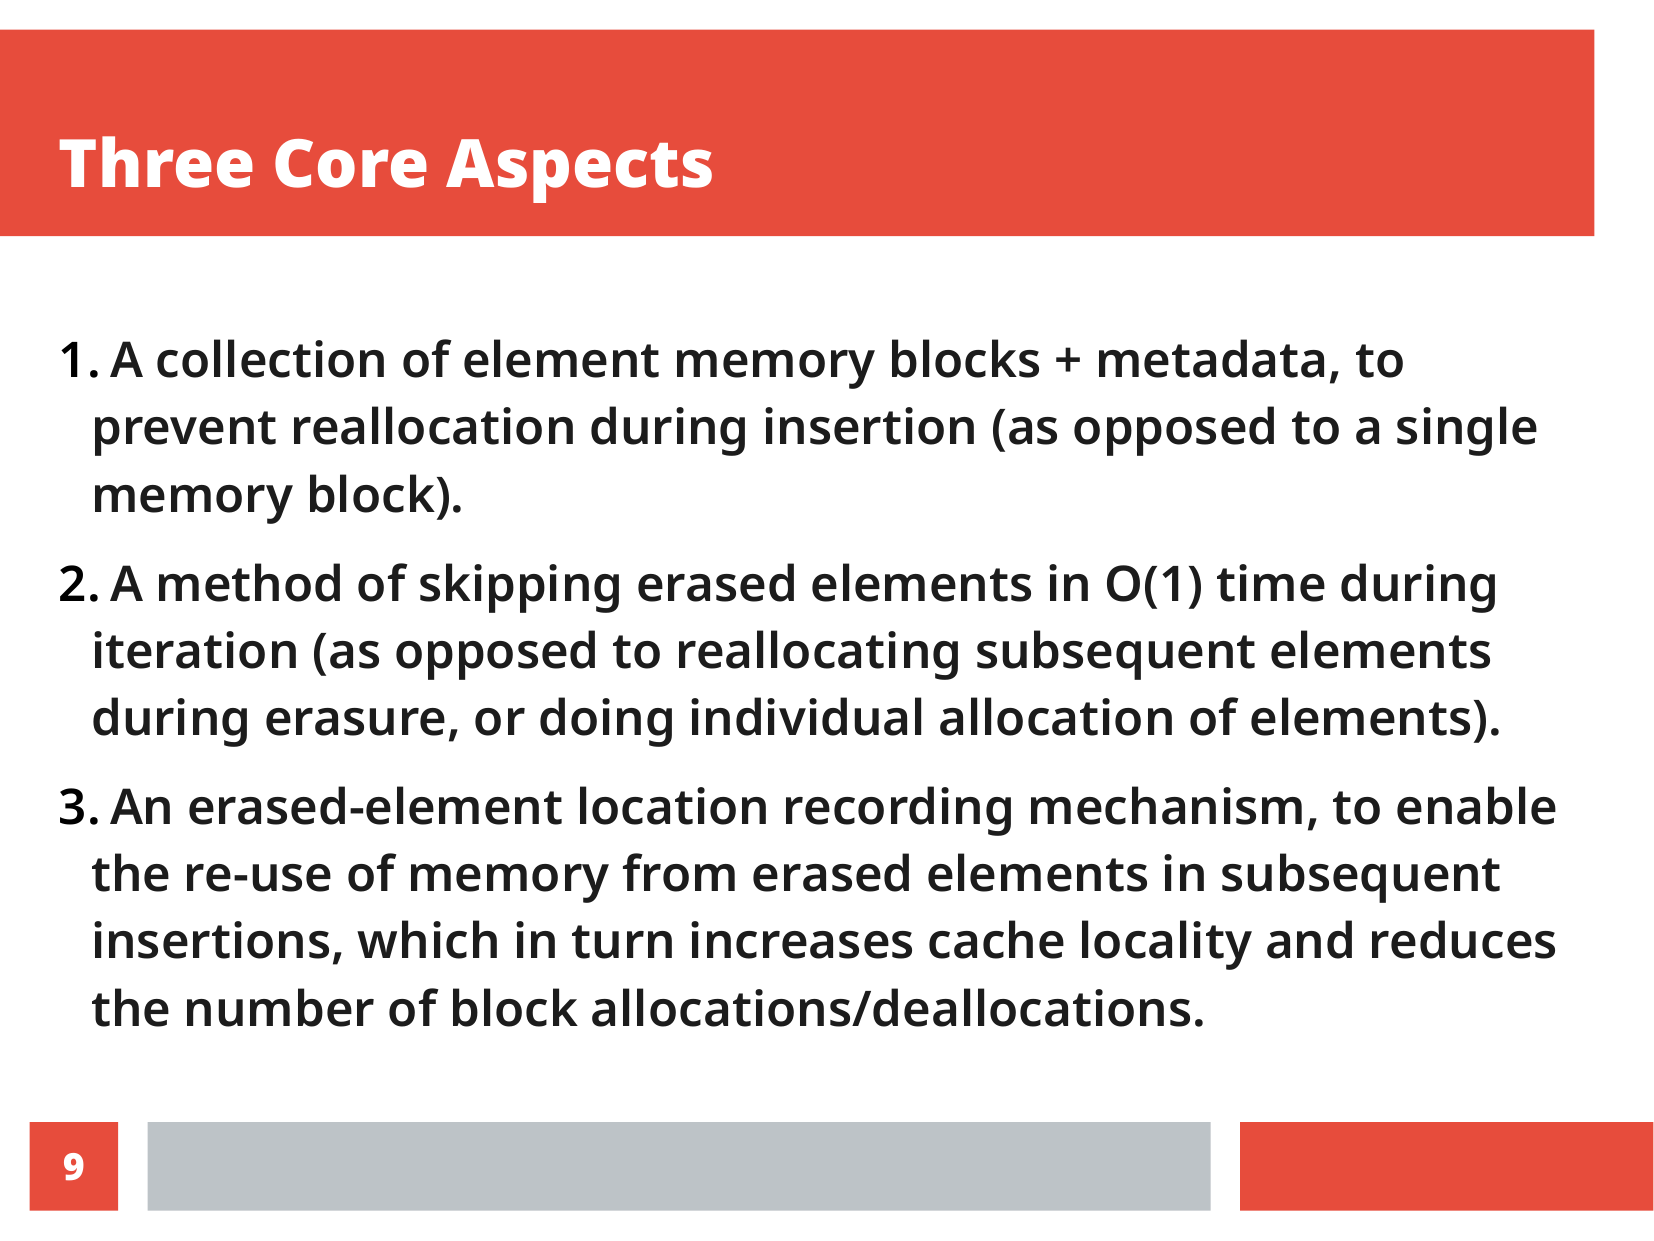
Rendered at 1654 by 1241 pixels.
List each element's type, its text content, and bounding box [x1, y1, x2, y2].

title Three Core Aspects [59, 59, 1595, 207]
list A collection of element memory blocks + metadata, to prevent reallocation during insertion (as opposed to a single memory block). A method of skipping erased elements in O(1) time during iteration (as opposed to reallocating subsequent elements during erasure, or doing individual allocation of elements). An erased-element location recording mechanism, to enable the re-use of memory from erased elements in subsequent insertions, which in turn increases cache locality and reduces the number of block allocations/deallocations. [59, 324, 1565, 1093]
